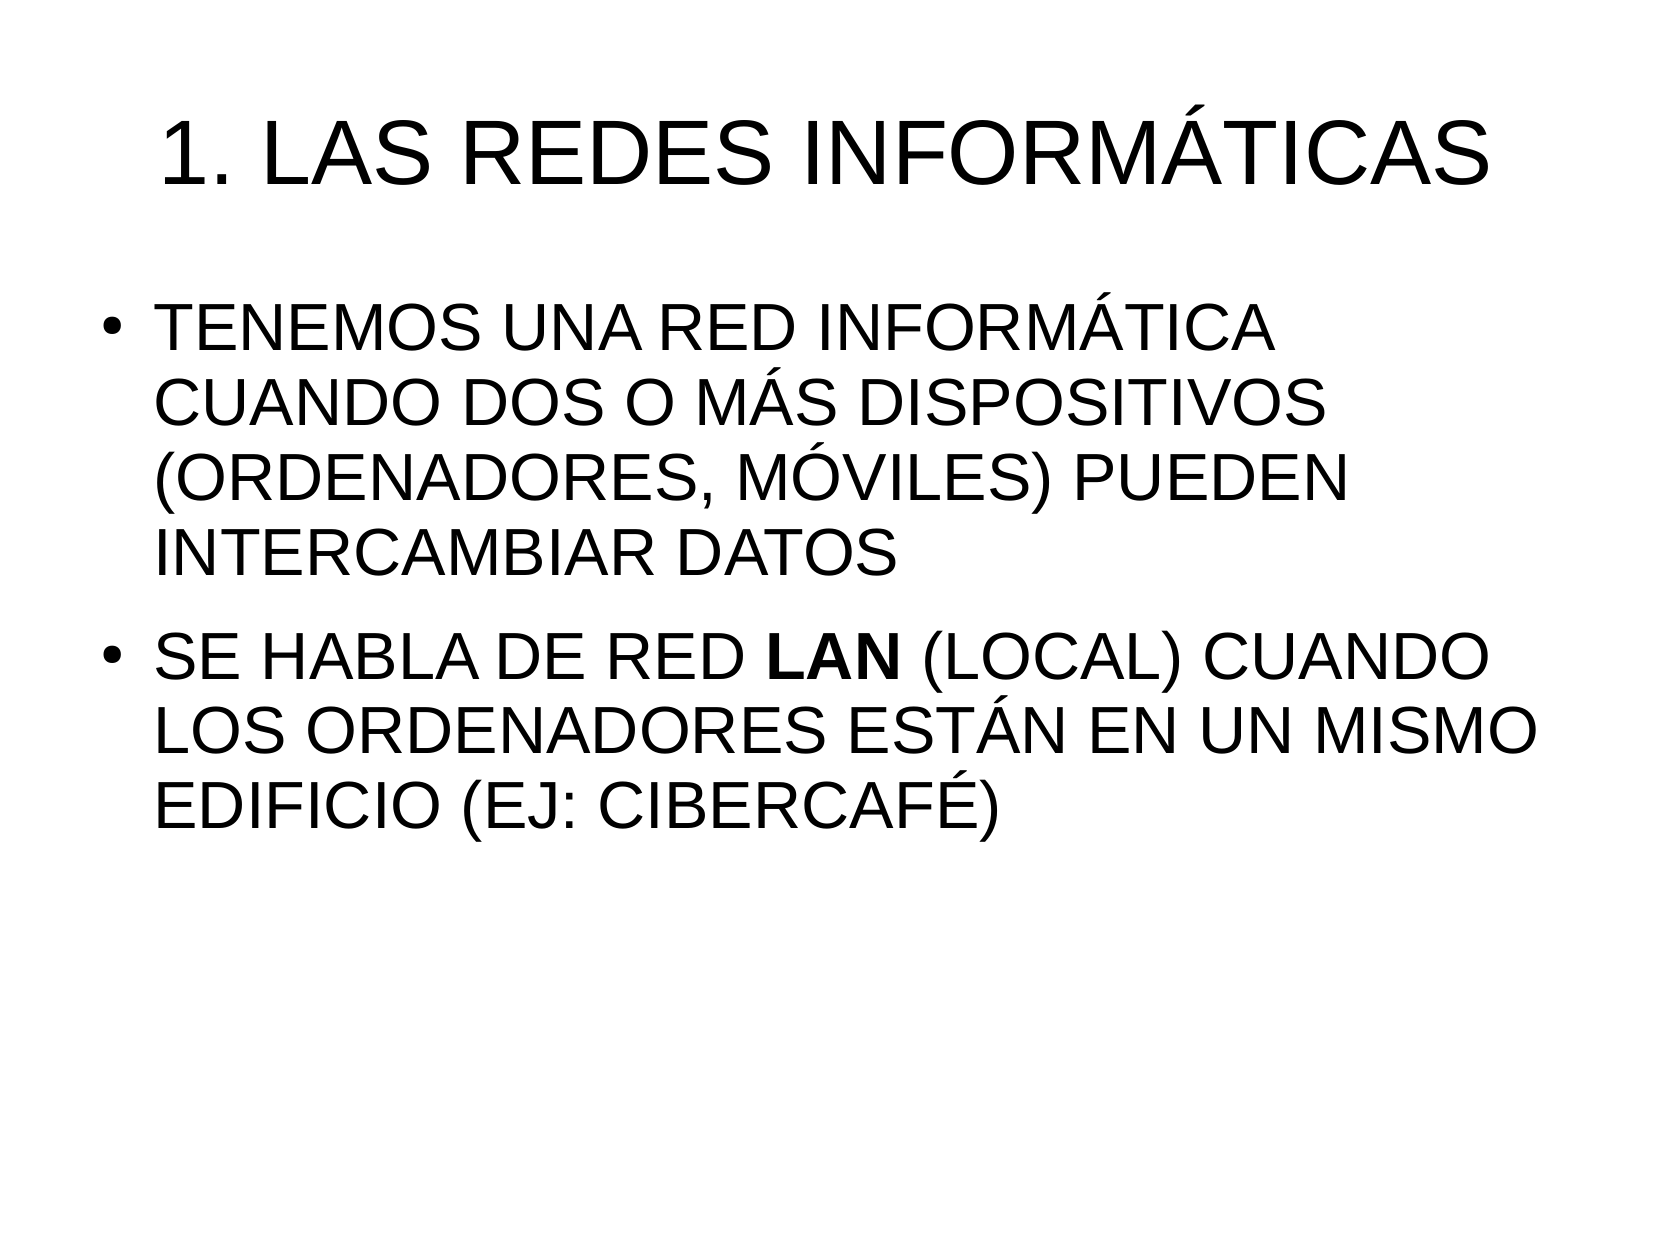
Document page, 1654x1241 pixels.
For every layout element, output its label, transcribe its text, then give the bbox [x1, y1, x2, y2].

title 1. LAS REDES INFORMÁTICAS [82, 49, 1571, 257]
list TENEMOS UNA RED INFORMÁTICA CUANDO DOS O MÁS DISPOSITIVOS (ORDENADORES, MÓVILES) PUEDEN INTERCAMBIAR DATOS SE HABLA DE RED LAN (LOCAL) CUANDO LOS ORDENADORES ESTÁN EN UN MISMO EDIFICIO (EJ: CIBERCAFÉ) [82, 290, 1571, 1094]
